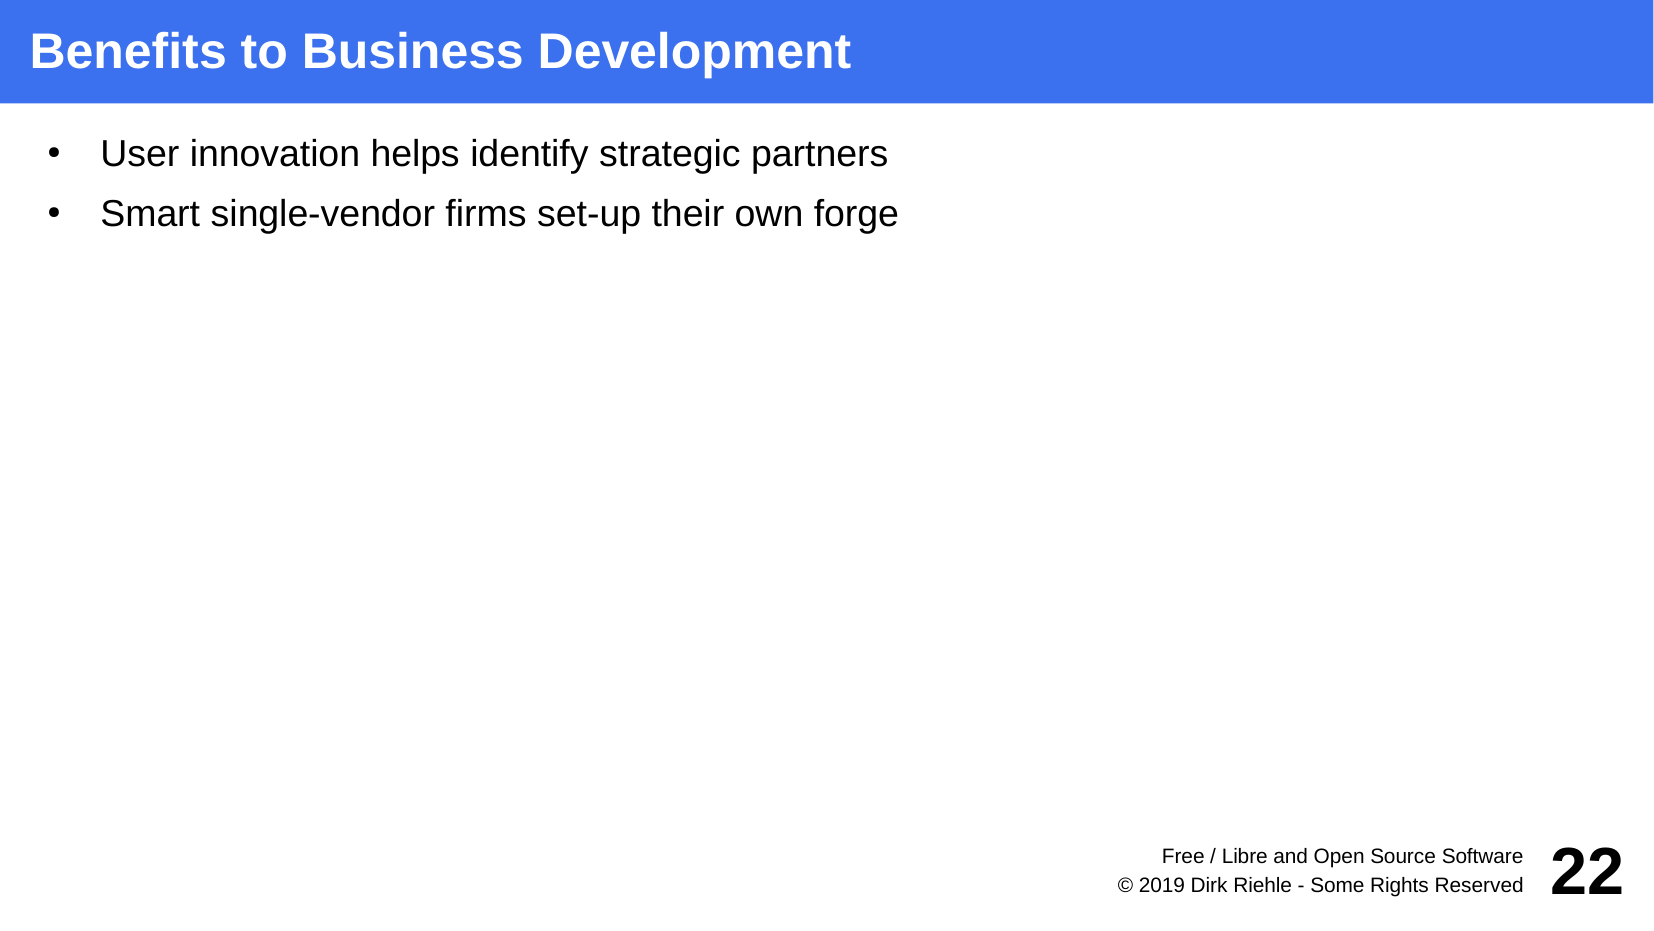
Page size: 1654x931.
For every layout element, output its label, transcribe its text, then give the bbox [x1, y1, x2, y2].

list User innovation helps identify strategic partners Smart single-vendor firms set-up their own forge [29, 132, 1625, 813]
title Benefits to Business Development [0, 0, 1654, 104]
